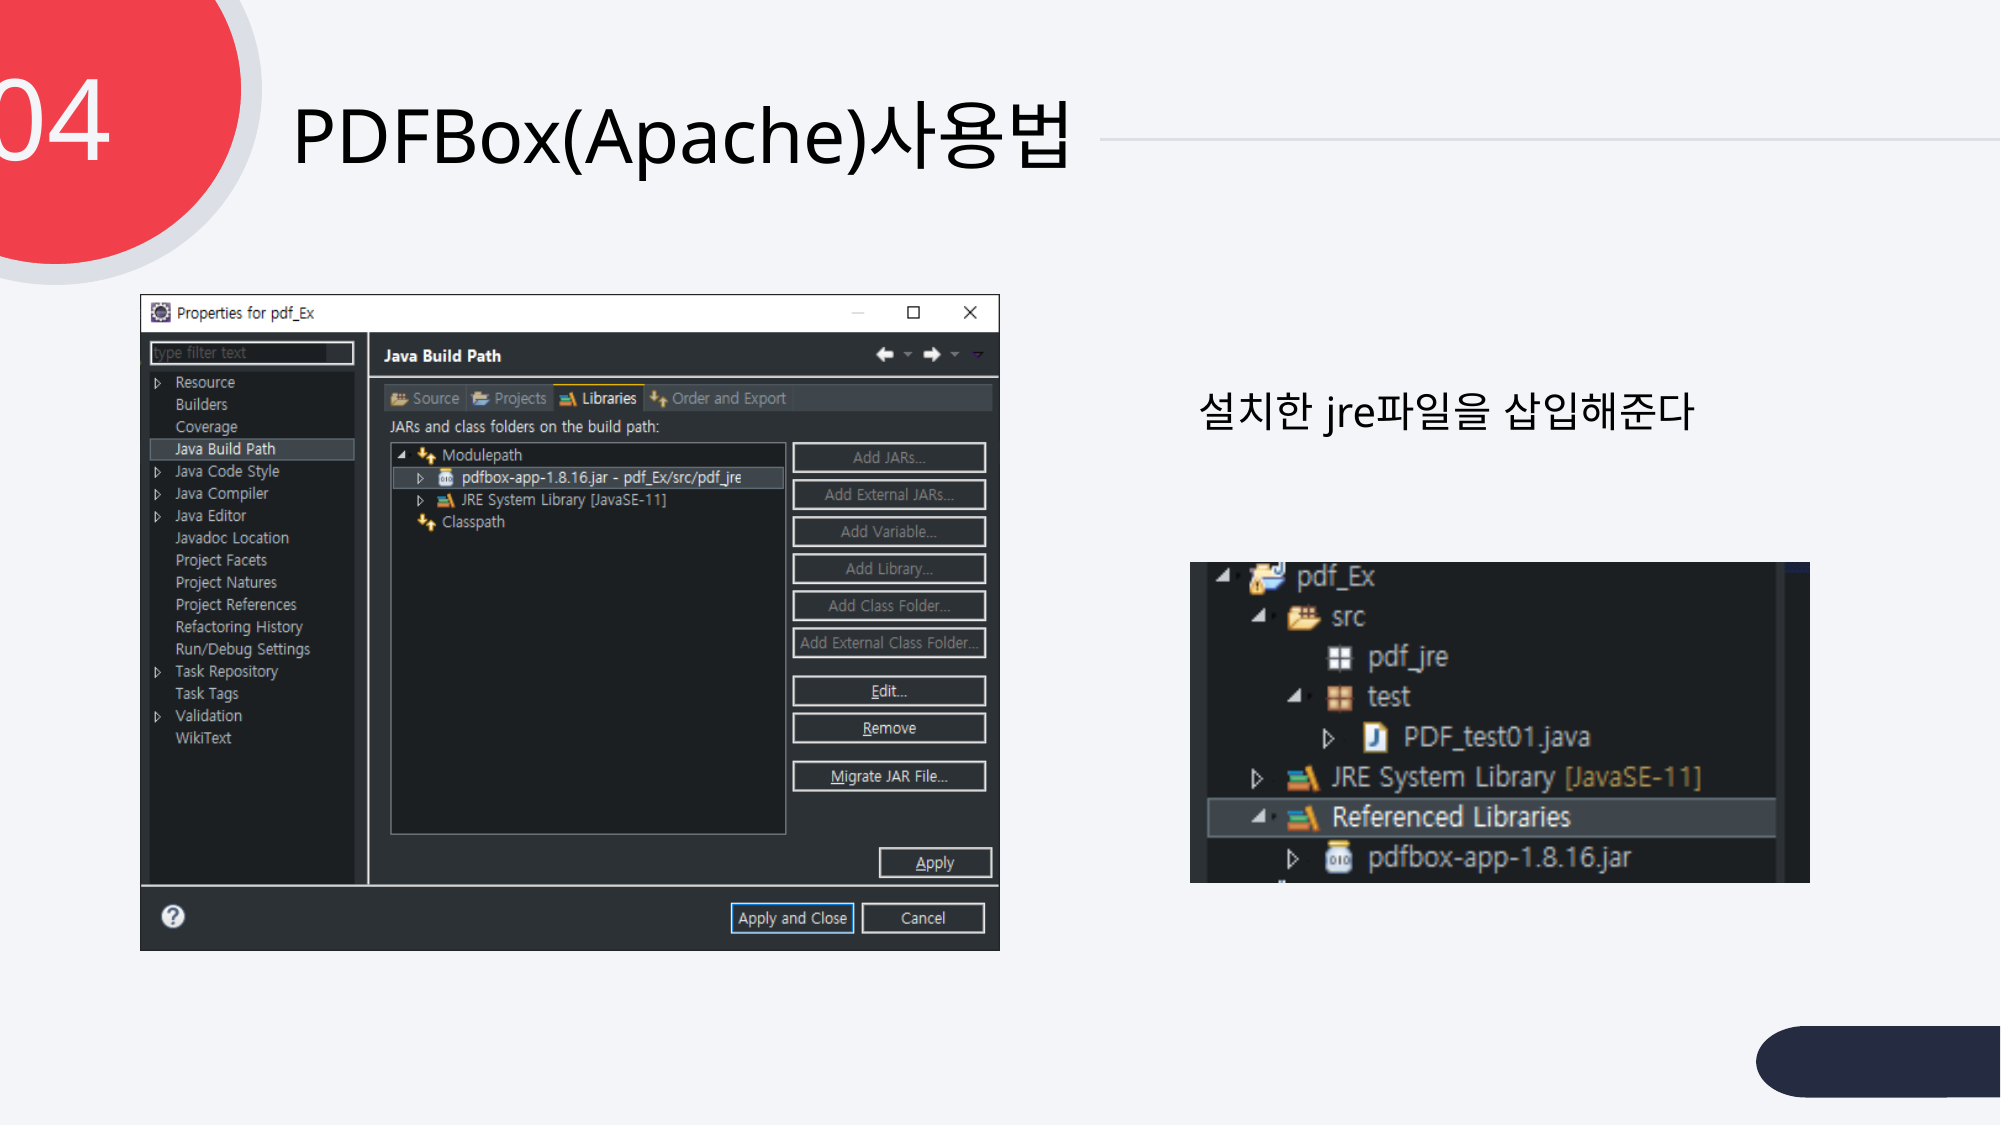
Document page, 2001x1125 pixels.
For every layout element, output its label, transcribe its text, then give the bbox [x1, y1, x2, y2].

title PDFBox(Apache)사용법 [290, 89, 1247, 191]
picture [140, 294, 1000, 951]
list 설치한 jre파일을 삽입해준다 [1198, 385, 1766, 484]
list 04 [0, 47, 167, 186]
picture [1190, 562, 1810, 883]
